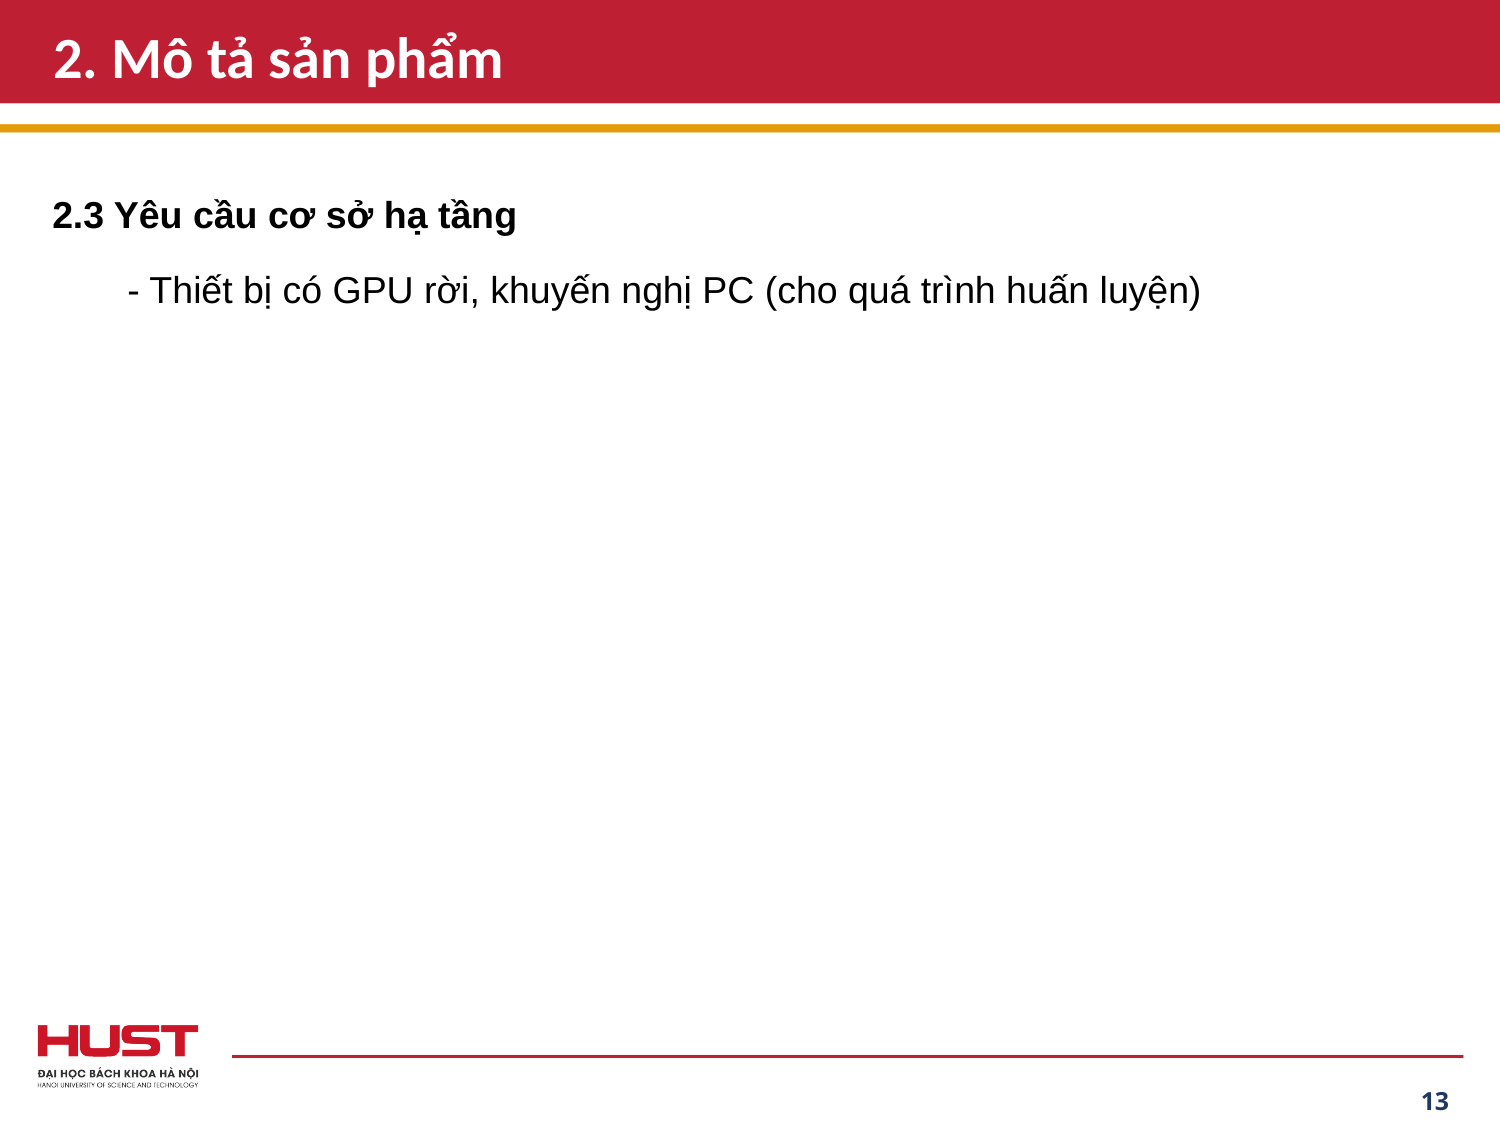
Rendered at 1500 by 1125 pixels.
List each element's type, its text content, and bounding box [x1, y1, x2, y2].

text_box - Thiết bị có GPU rời, khuyến nghị PC (cho quá trình huấn luyện) [112, 263, 1276, 938]
text_box 2.3 Yêu cầu cơ sở hạ tầng [37, 187, 1463, 263]
picture [0, 0, 1500, 1125]
title 2. Mô tả sản phẩm [38, 12, 1462, 87]
